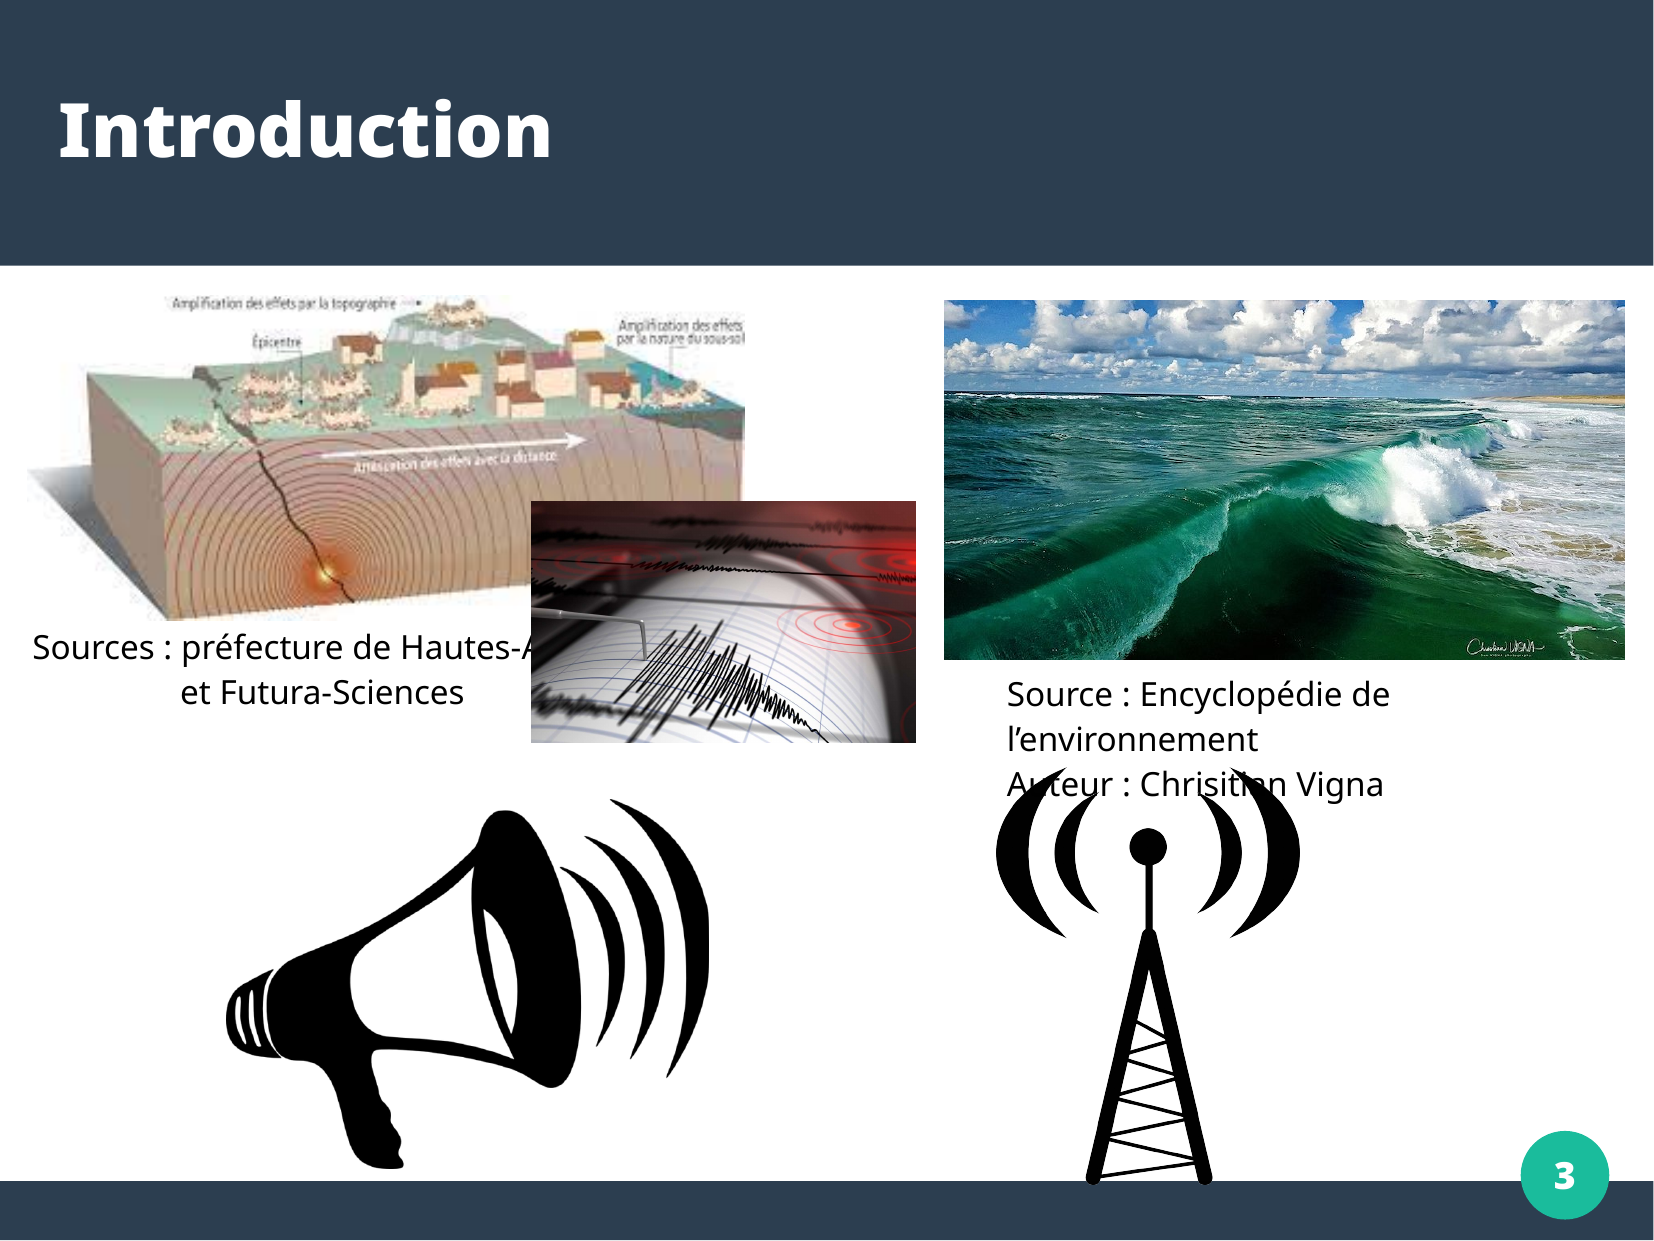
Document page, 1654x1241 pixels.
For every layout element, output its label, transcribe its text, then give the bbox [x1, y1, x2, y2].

picture [226, 799, 709, 1169]
title Introduction [59, 49, 1595, 207]
text_box Source : Encyclopédie de l’environnement Auteur : Chrisitian Vigna [992, 663, 1642, 762]
picture [996, 767, 1300, 1185]
text_box Sources : préfecture de Hautes-Alpes et Futura-Sciences [17, 616, 531, 715]
picture [27, 295, 916, 743]
picture [944, 300, 1625, 660]
